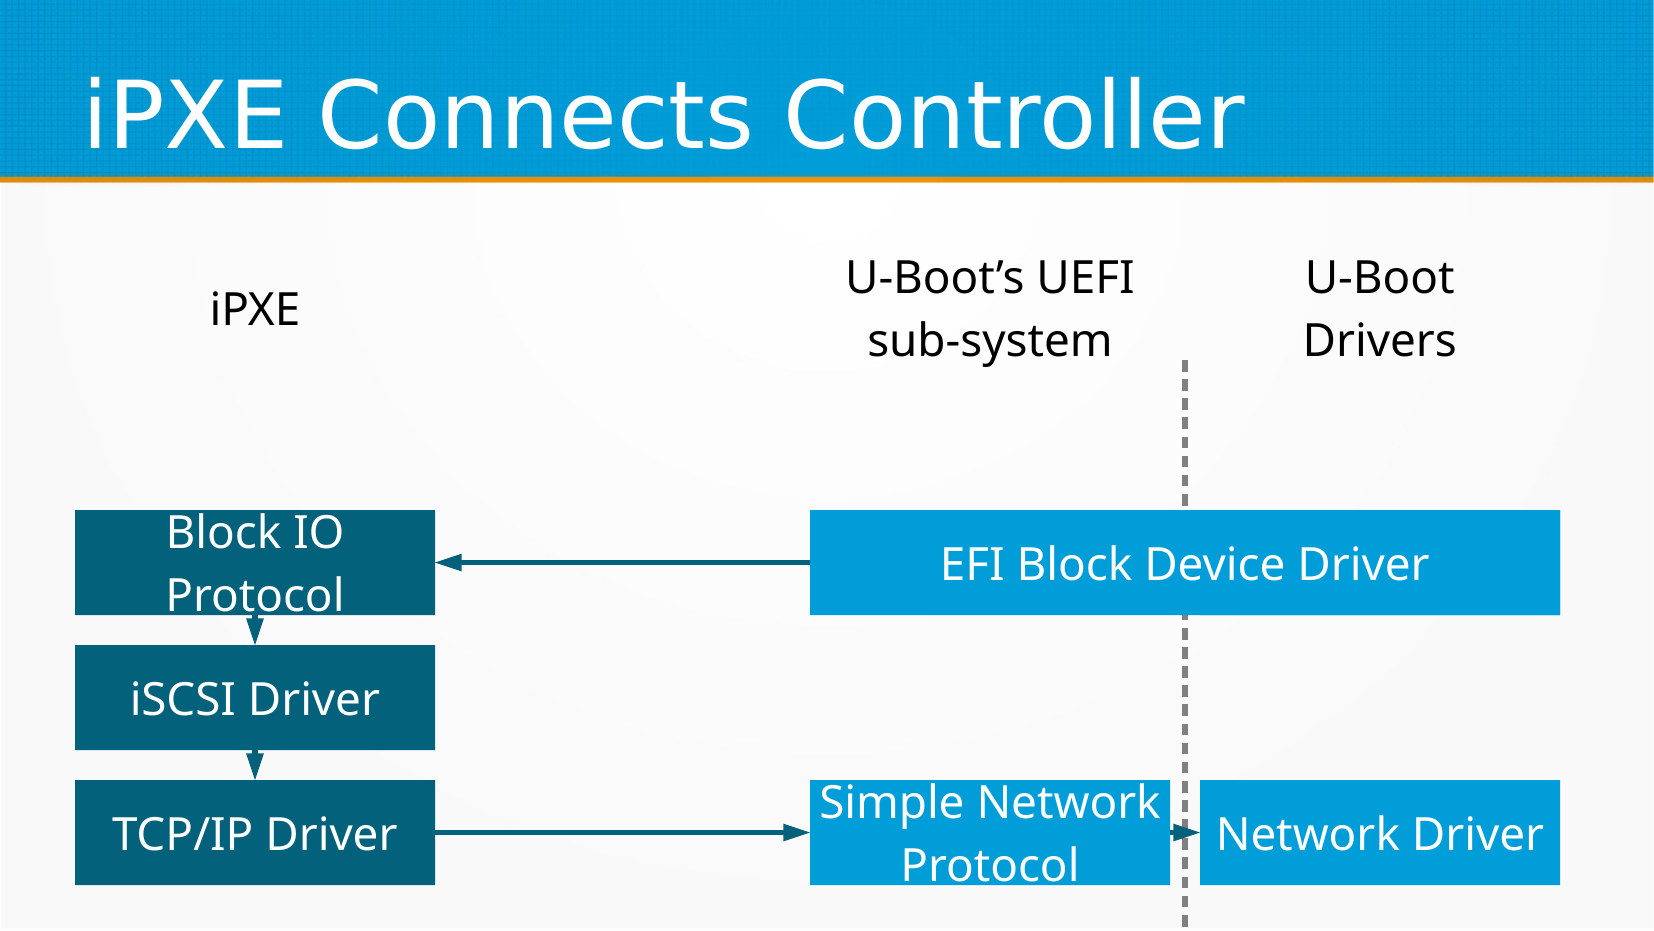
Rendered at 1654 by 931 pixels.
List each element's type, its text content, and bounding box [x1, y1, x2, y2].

text_box U-Boot’s UEFI sub-system [810, 255, 1171, 361]
text_box EFI Block Device Driver [810, 510, 1561, 616]
picture [0, 175, 1654, 931]
text_box Network Driver [1200, 780, 1561, 886]
text_box Block IO Protocol [75, 510, 436, 616]
text_box Simple Network Protocol [810, 780, 1171, 886]
text_box TCP/IP Driver [75, 780, 436, 886]
title iPXE Connects Controller [82, 14, 1571, 171]
text_box iPXE [75, 255, 436, 361]
text_box iSCSI Driver [75, 645, 436, 751]
text_box U-Boot Drivers [1199, 255, 1560, 361]
